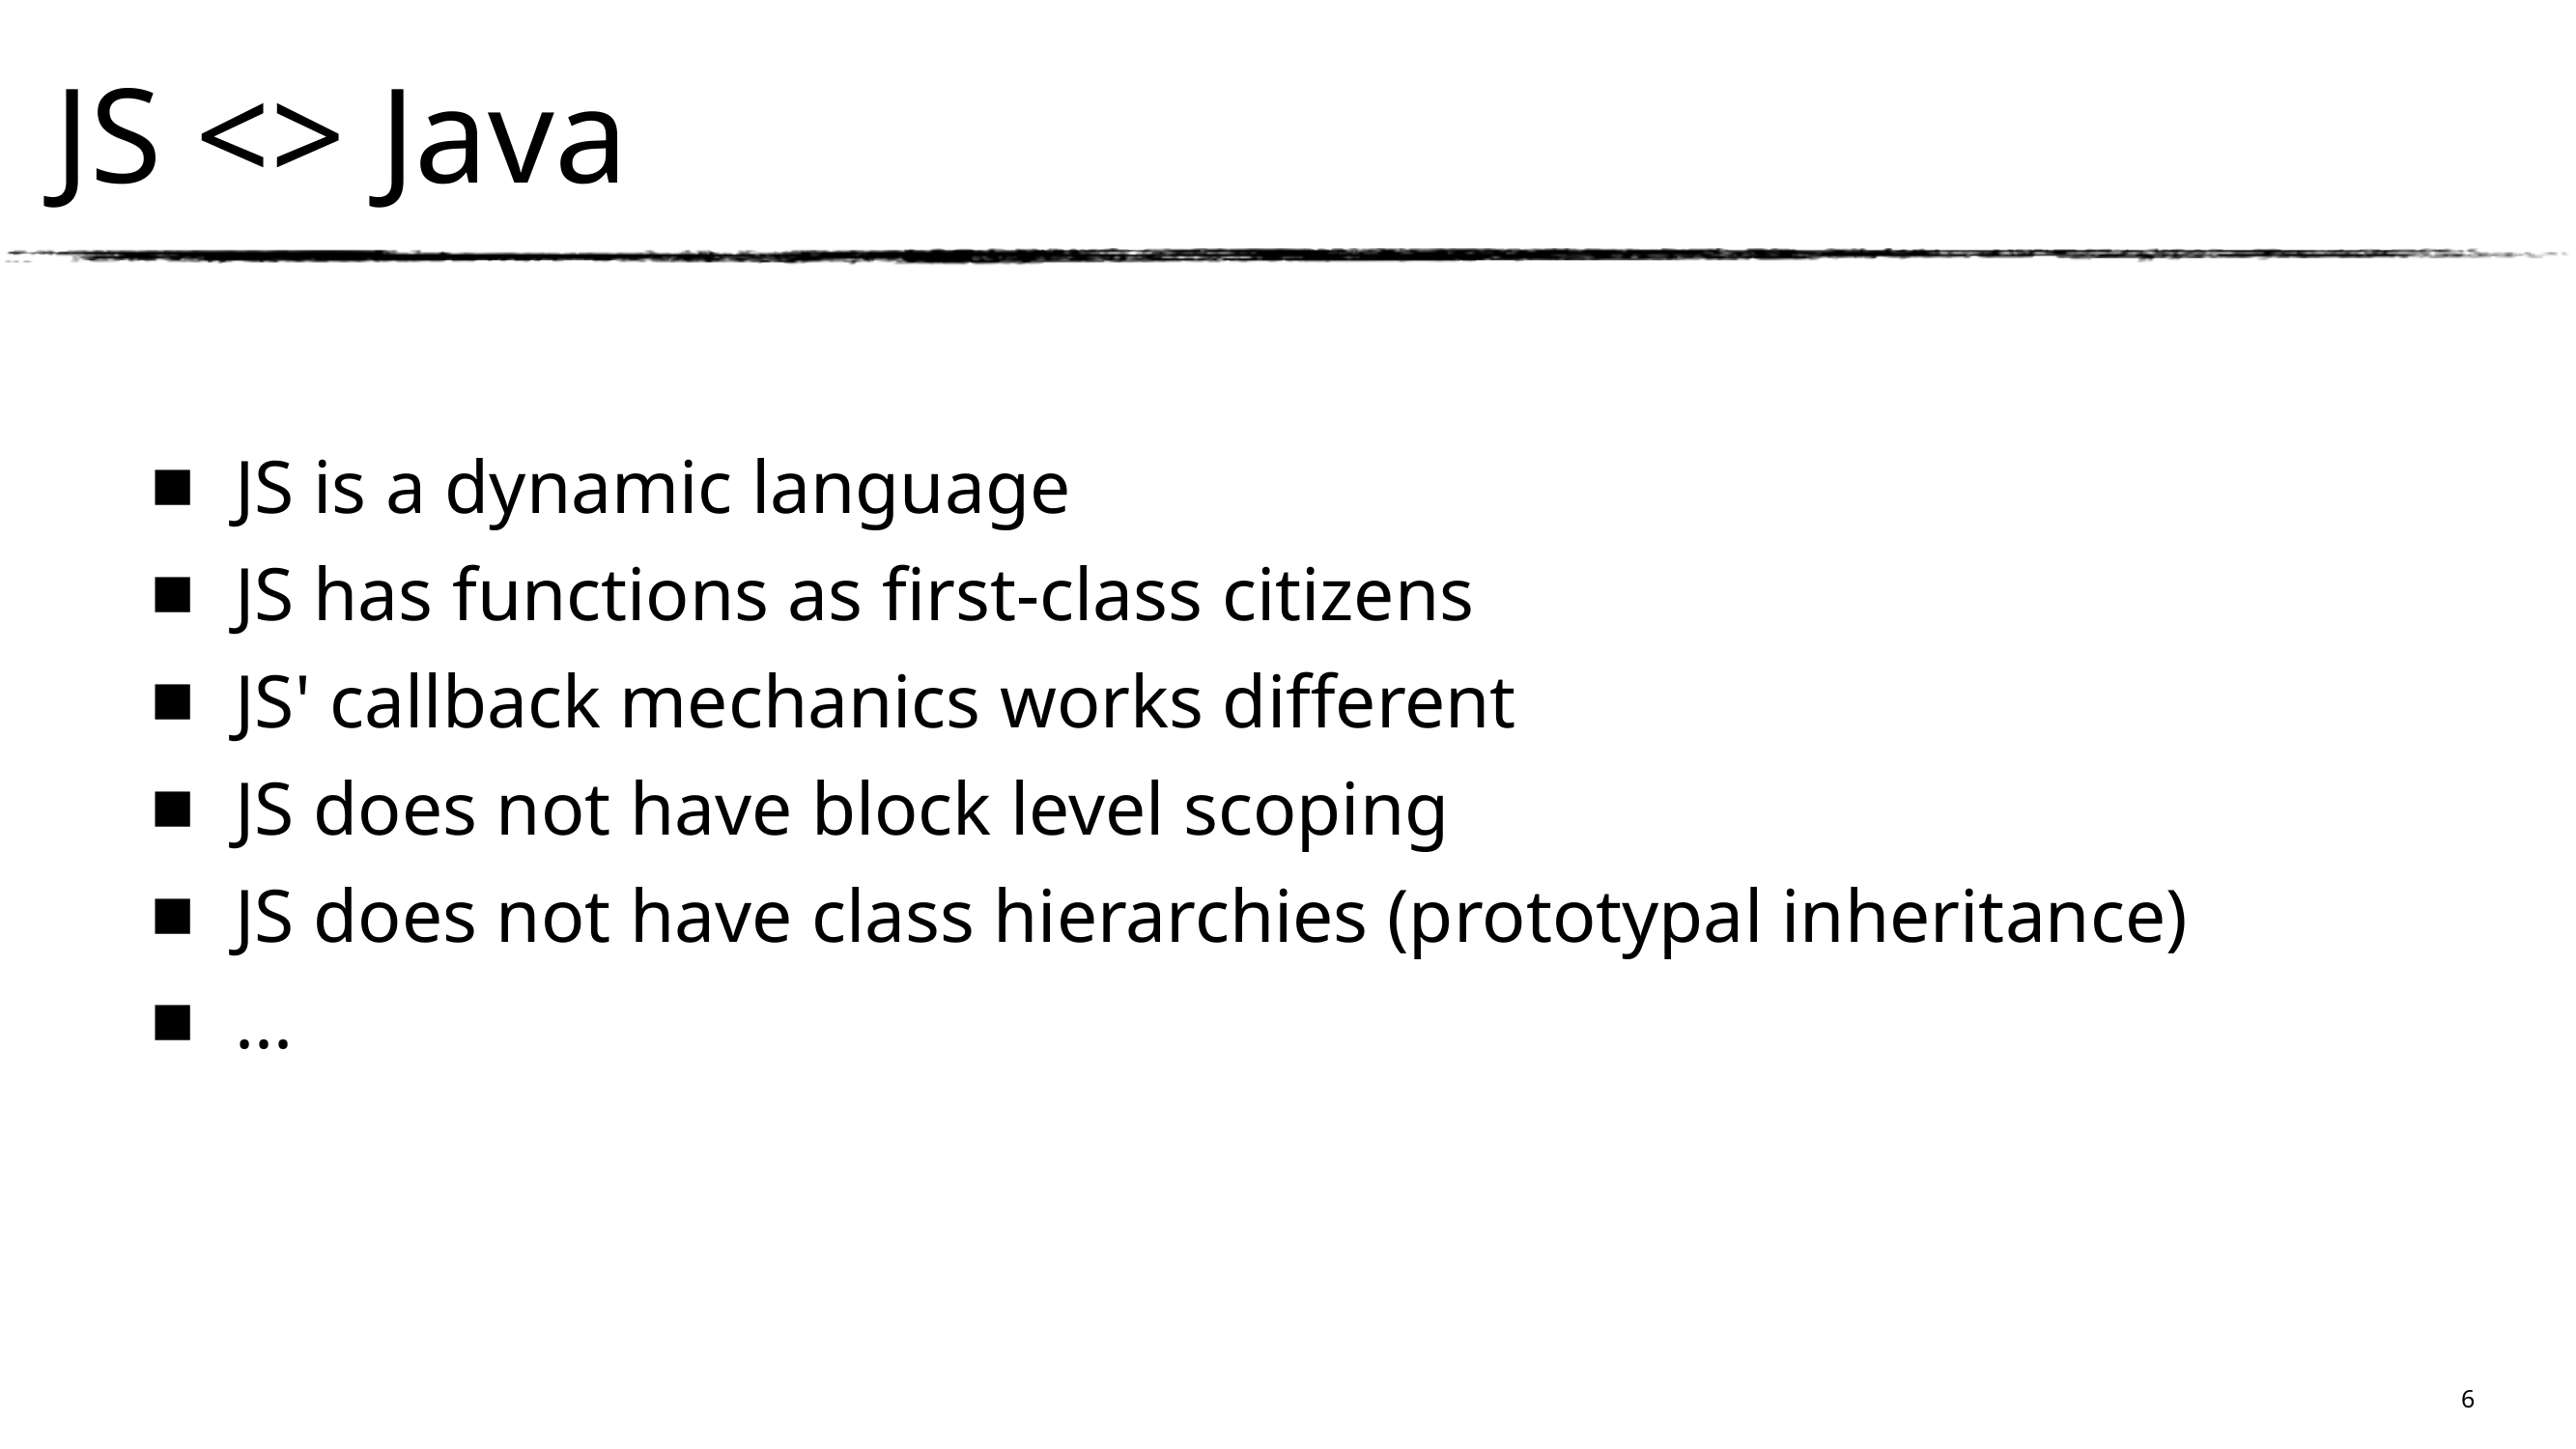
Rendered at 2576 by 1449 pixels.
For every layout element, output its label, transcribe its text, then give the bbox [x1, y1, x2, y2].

picture [0, 248, 2576, 268]
text_box JS <> Java [45, 12, 2528, 250]
text_box <number> [2447, 1376, 2490, 1421]
text_box JS is a dynamic language JS has functions as first-class citizens JS' callback mechanics works different JS does not have block level scoping JS does not have class hierarchies (prototypal inheritance) ... [116, 326, 2457, 1387]
